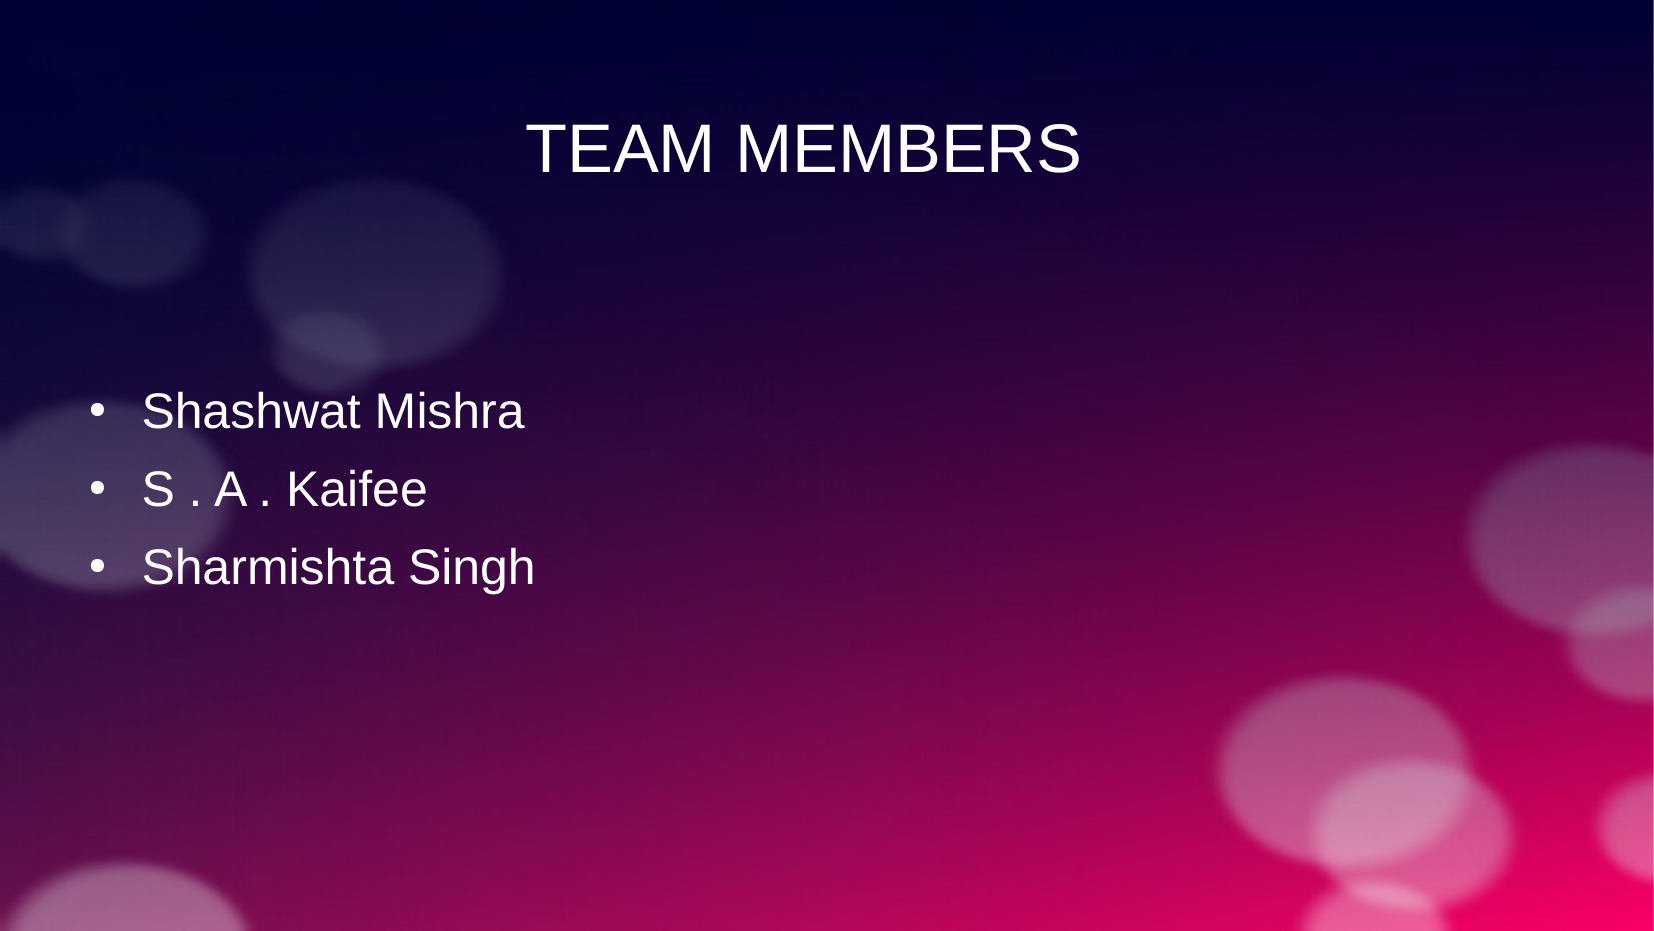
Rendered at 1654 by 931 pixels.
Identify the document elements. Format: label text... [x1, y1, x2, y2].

list Shashwat Mishra S . A . Kaifee Sharmishta Singh [70, 305, 1559, 839]
title TEAM MEMBERS [82, 59, 1571, 238]
picture [0, 0, 1654, 931]
